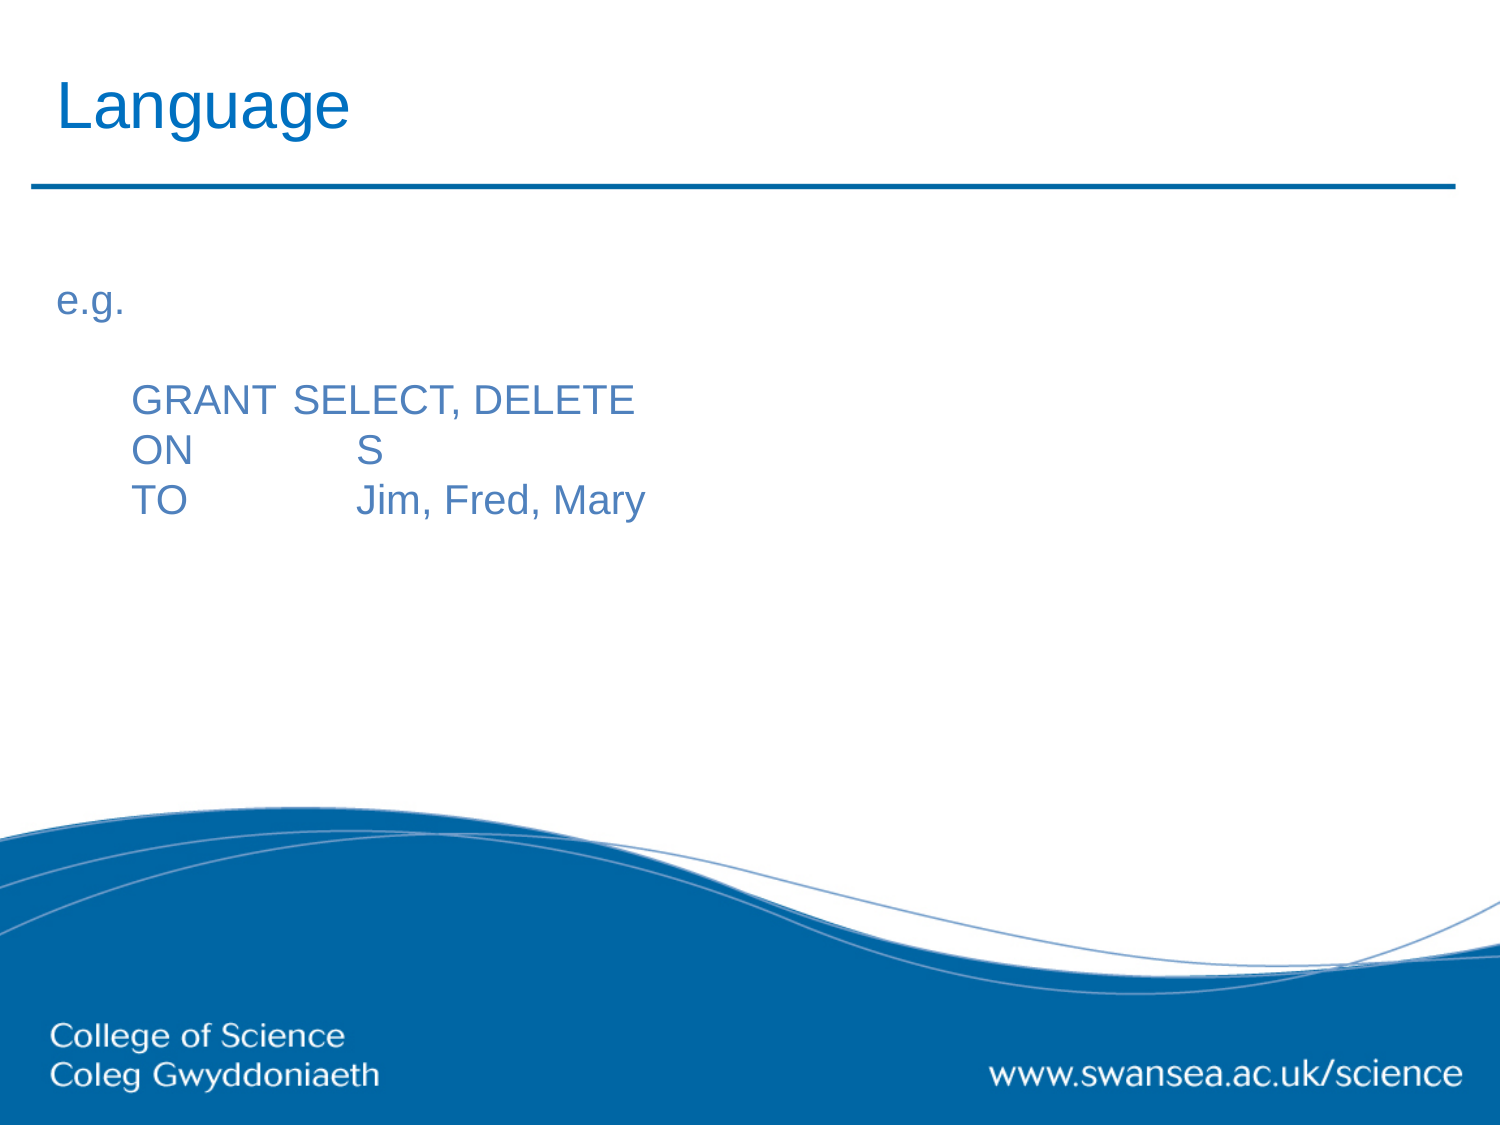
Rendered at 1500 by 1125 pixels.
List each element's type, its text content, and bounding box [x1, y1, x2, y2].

text_box Language [41, 54, 1164, 150]
picture [0, 0, 1500, 1125]
text_box e.g. GRANT SELECT, DELETE ON S TO Jim, Fred, Mary [41, 265, 1471, 581]
